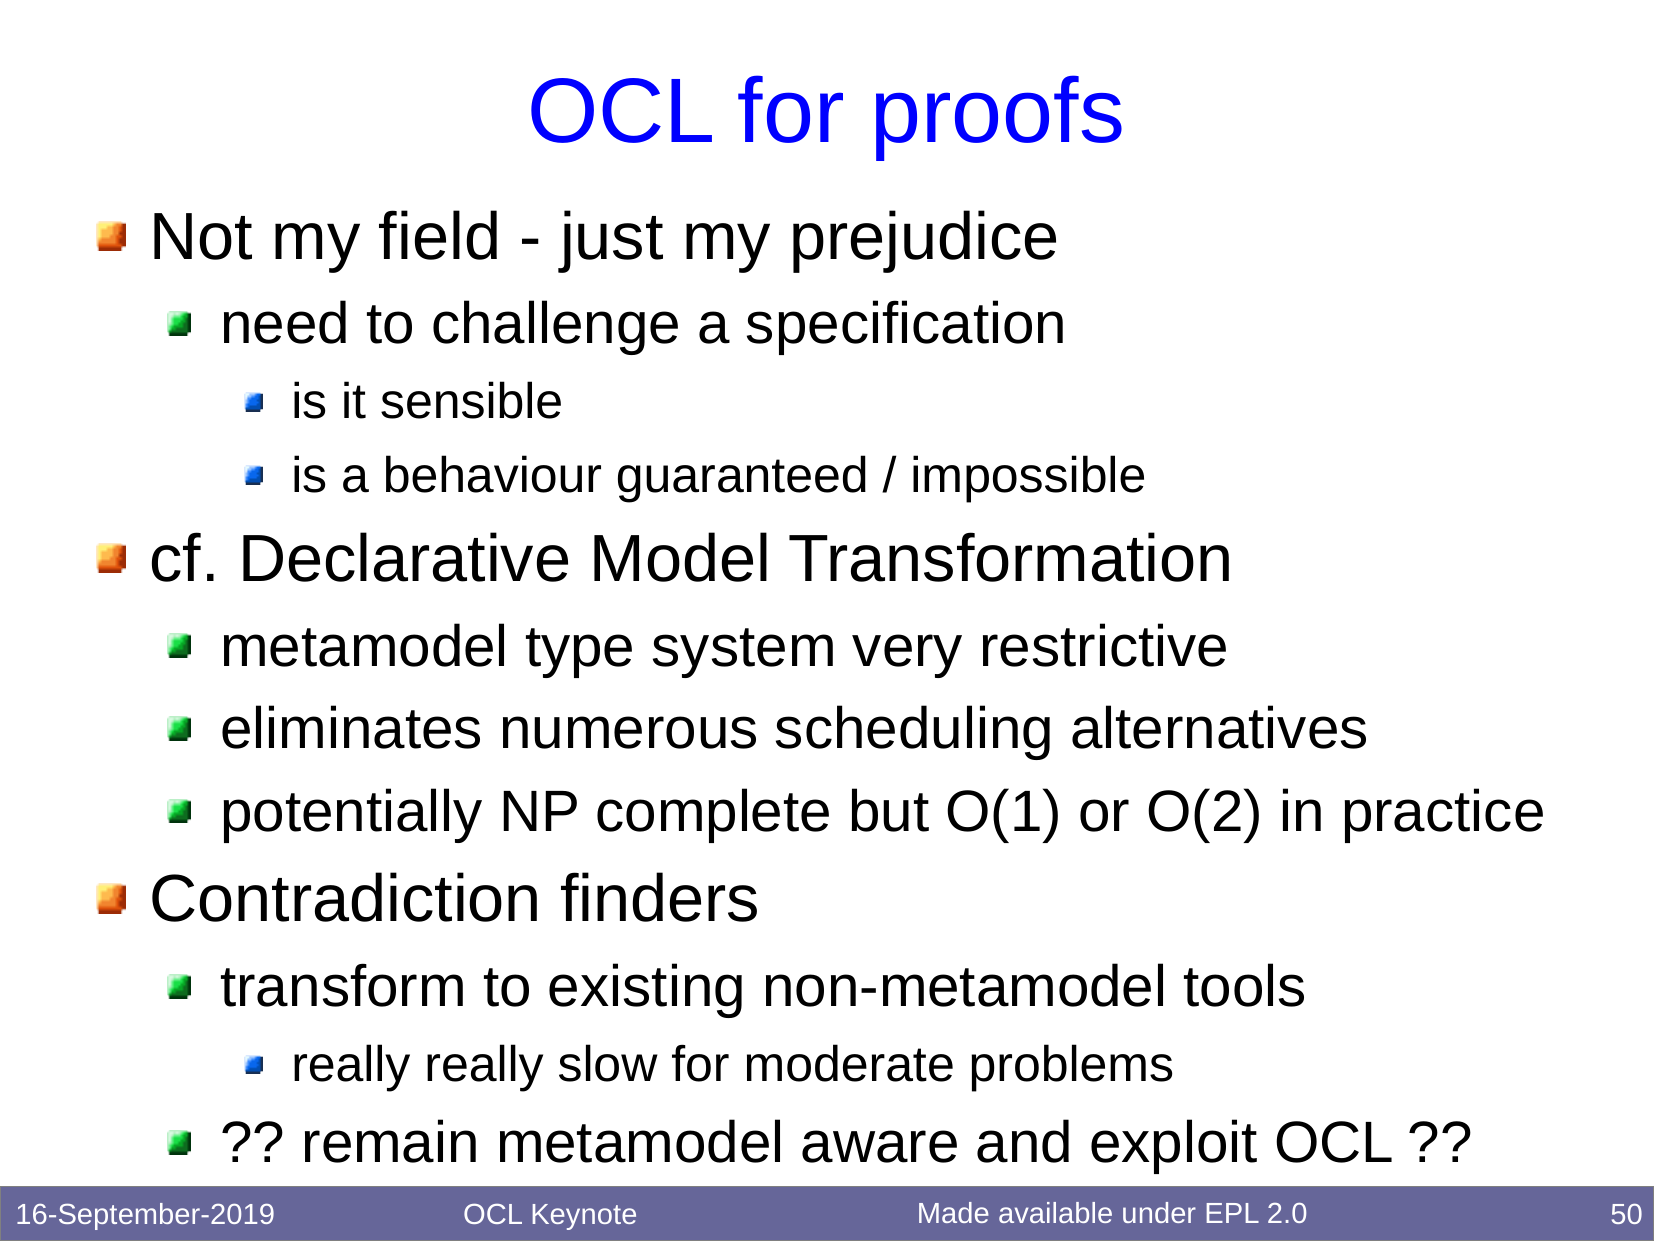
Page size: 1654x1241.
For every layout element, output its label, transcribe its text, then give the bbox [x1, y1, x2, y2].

list Not my field - just my prejudice need to challenge a specification is it sensible is a behaviour guaranteed / impossible cf. Declarative Model Transformation metamodel type system very restrictive eliminates numerous scheduling alternatives potentially NP complete but O(1) or O(2) in practice Contradiction finders transform to existing non-metamodel tools really really slow for moderate problems ?? remain metamodel aware and exploit OCL ?? [78, 198, 1567, 1176]
title OCL for proofs [82, 49, 1571, 173]
